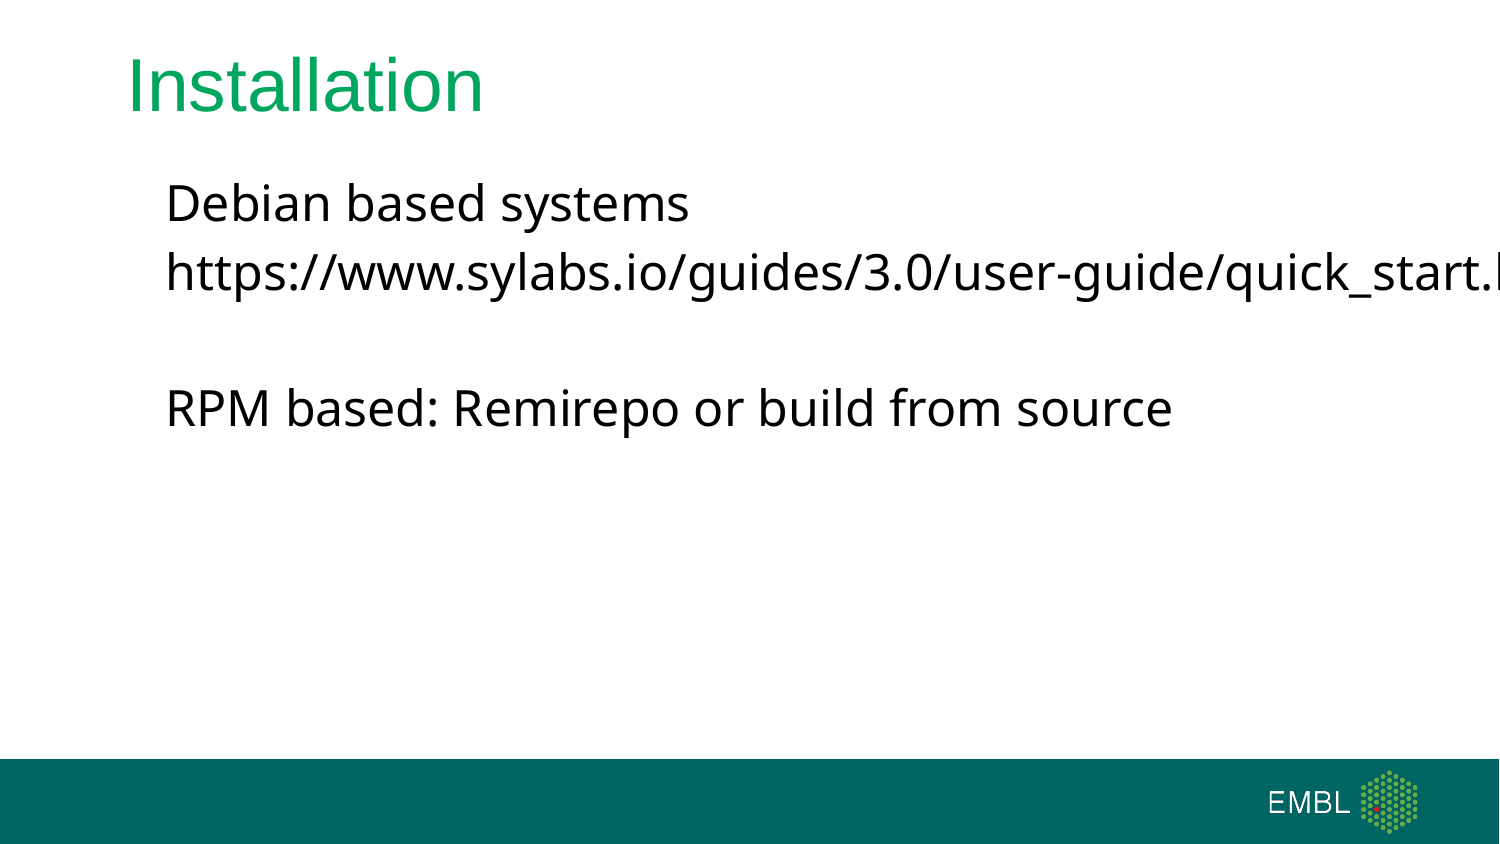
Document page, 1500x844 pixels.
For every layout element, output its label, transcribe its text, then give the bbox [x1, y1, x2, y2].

text_box Installation [111, 36, 526, 136]
text_box Debian based systems https://www.sylabs.io/guides/3.0/user-guide/quick_start.html#install-system-dependencies RPM based: Remirepo or build from source [150, 160, 1500, 526]
